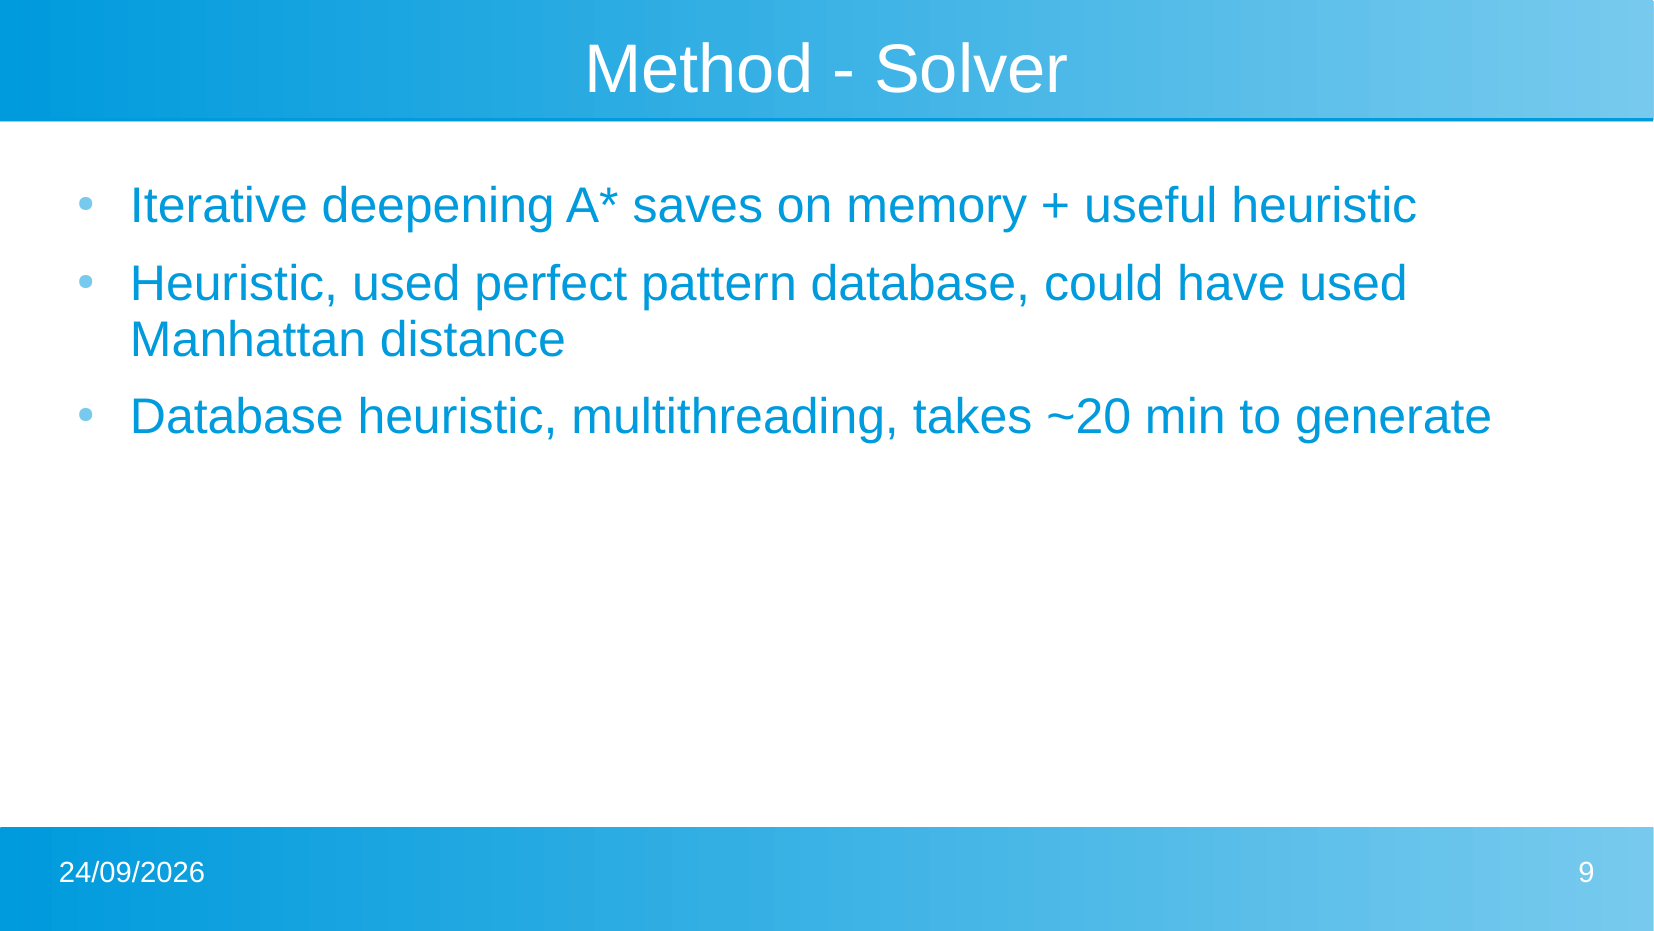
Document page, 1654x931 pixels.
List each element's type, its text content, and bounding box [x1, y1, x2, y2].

title Method - Solver [59, 29, 1595, 108]
list Iterative deepening A* saves on memory + useful heuristic Heuristic, used perfect pattern database, could have used Manhattan distance Database heuristic, multithreading, takes ~20 min to generate [59, 177, 1595, 768]
